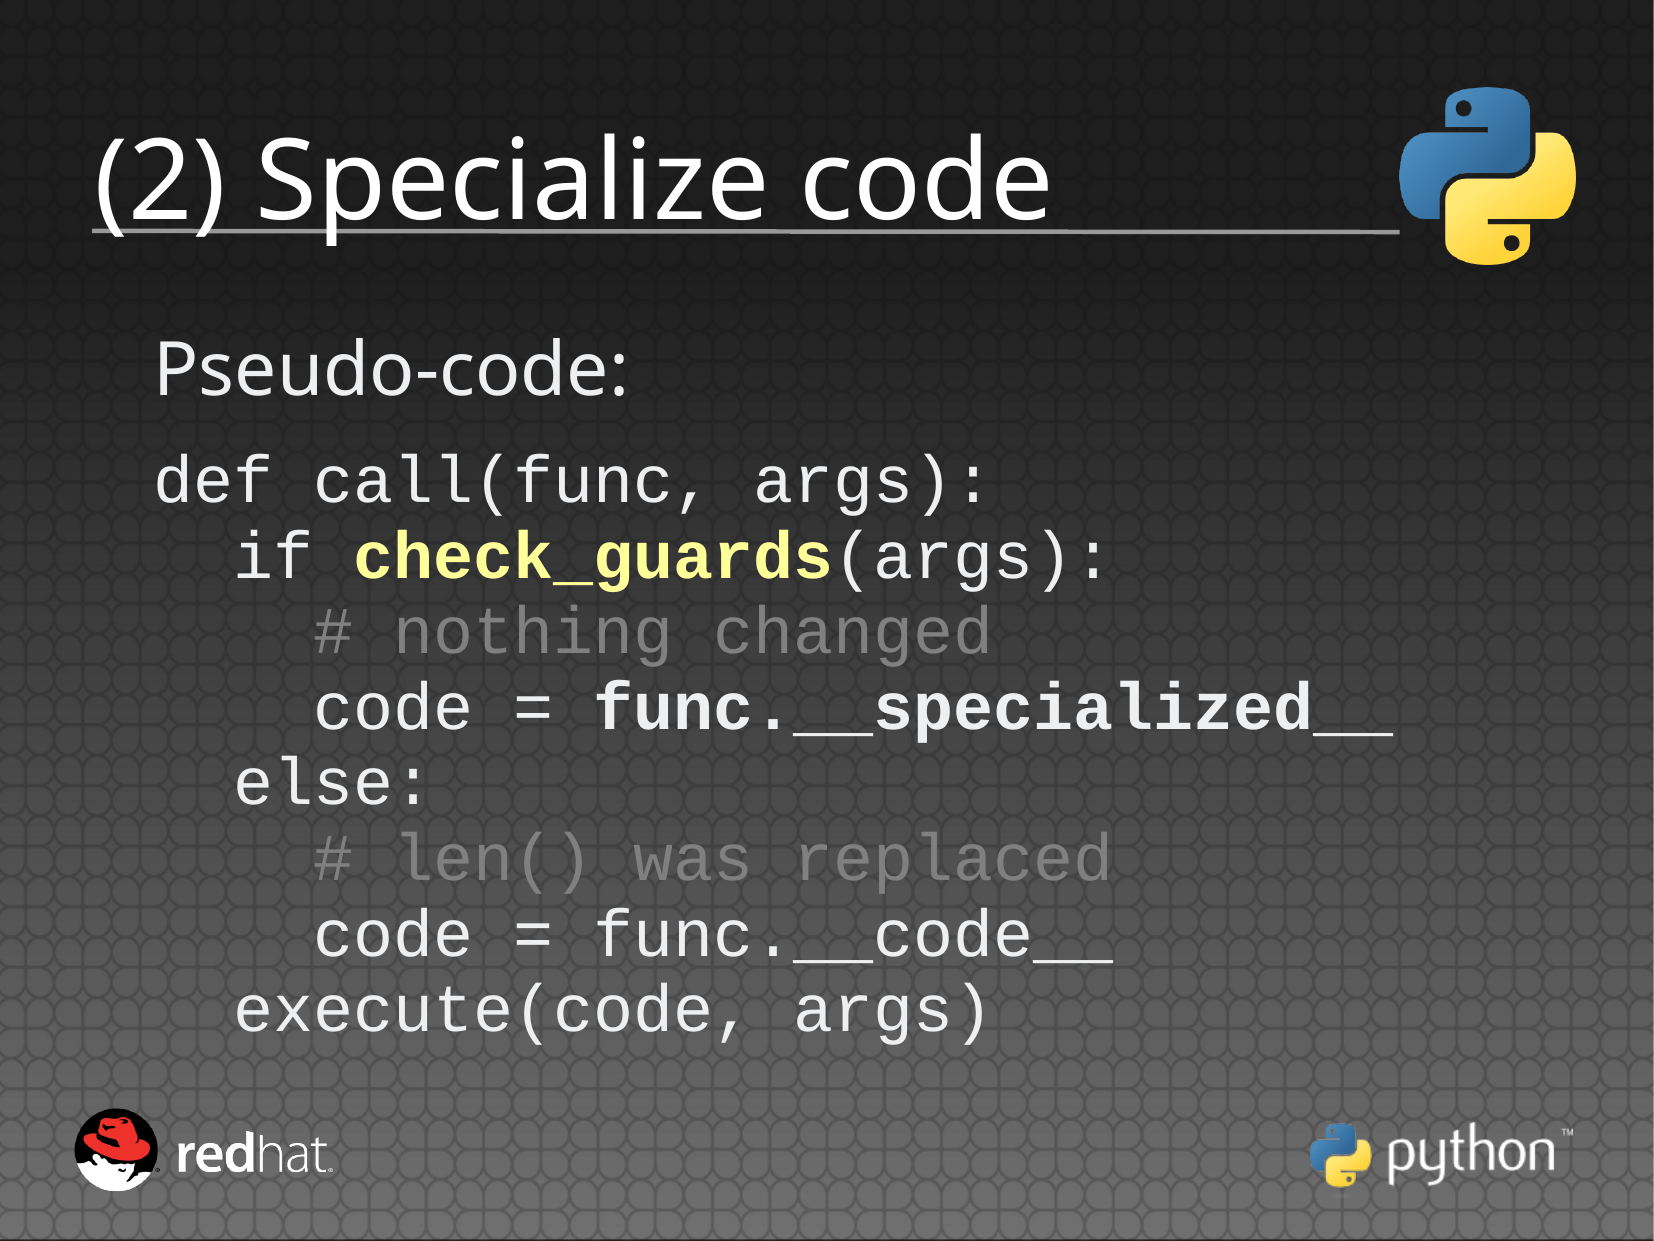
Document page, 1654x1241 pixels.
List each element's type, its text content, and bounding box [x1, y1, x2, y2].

title (2) Specialize code [94, 100, 1426, 251]
list Pseudo-code: def call(func, args): if check_guards(args): # nothing changed code = func.__specialized__ else: # len() was replaced code = func.__code__ execute(code, args) [82, 315, 1571, 1056]
picture [0, 0, 1654, 1241]
